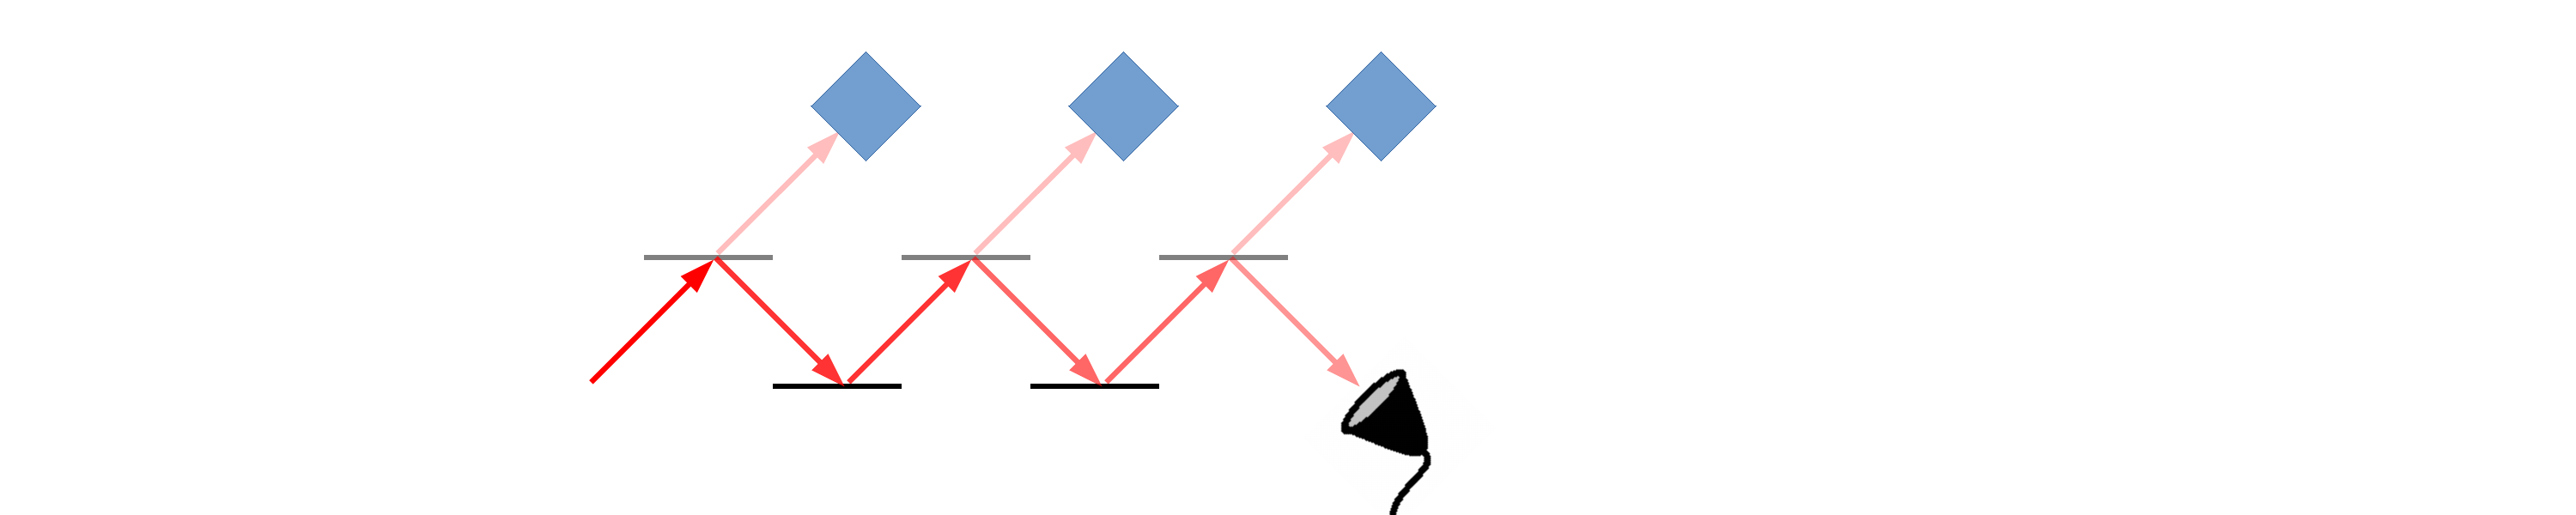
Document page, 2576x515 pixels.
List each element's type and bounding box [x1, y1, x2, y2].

text_box [811, 52, 921, 161]
text_box [1326, 52, 1437, 161]
picture [1303, 336, 1496, 515]
text_box [1068, 52, 1179, 161]
